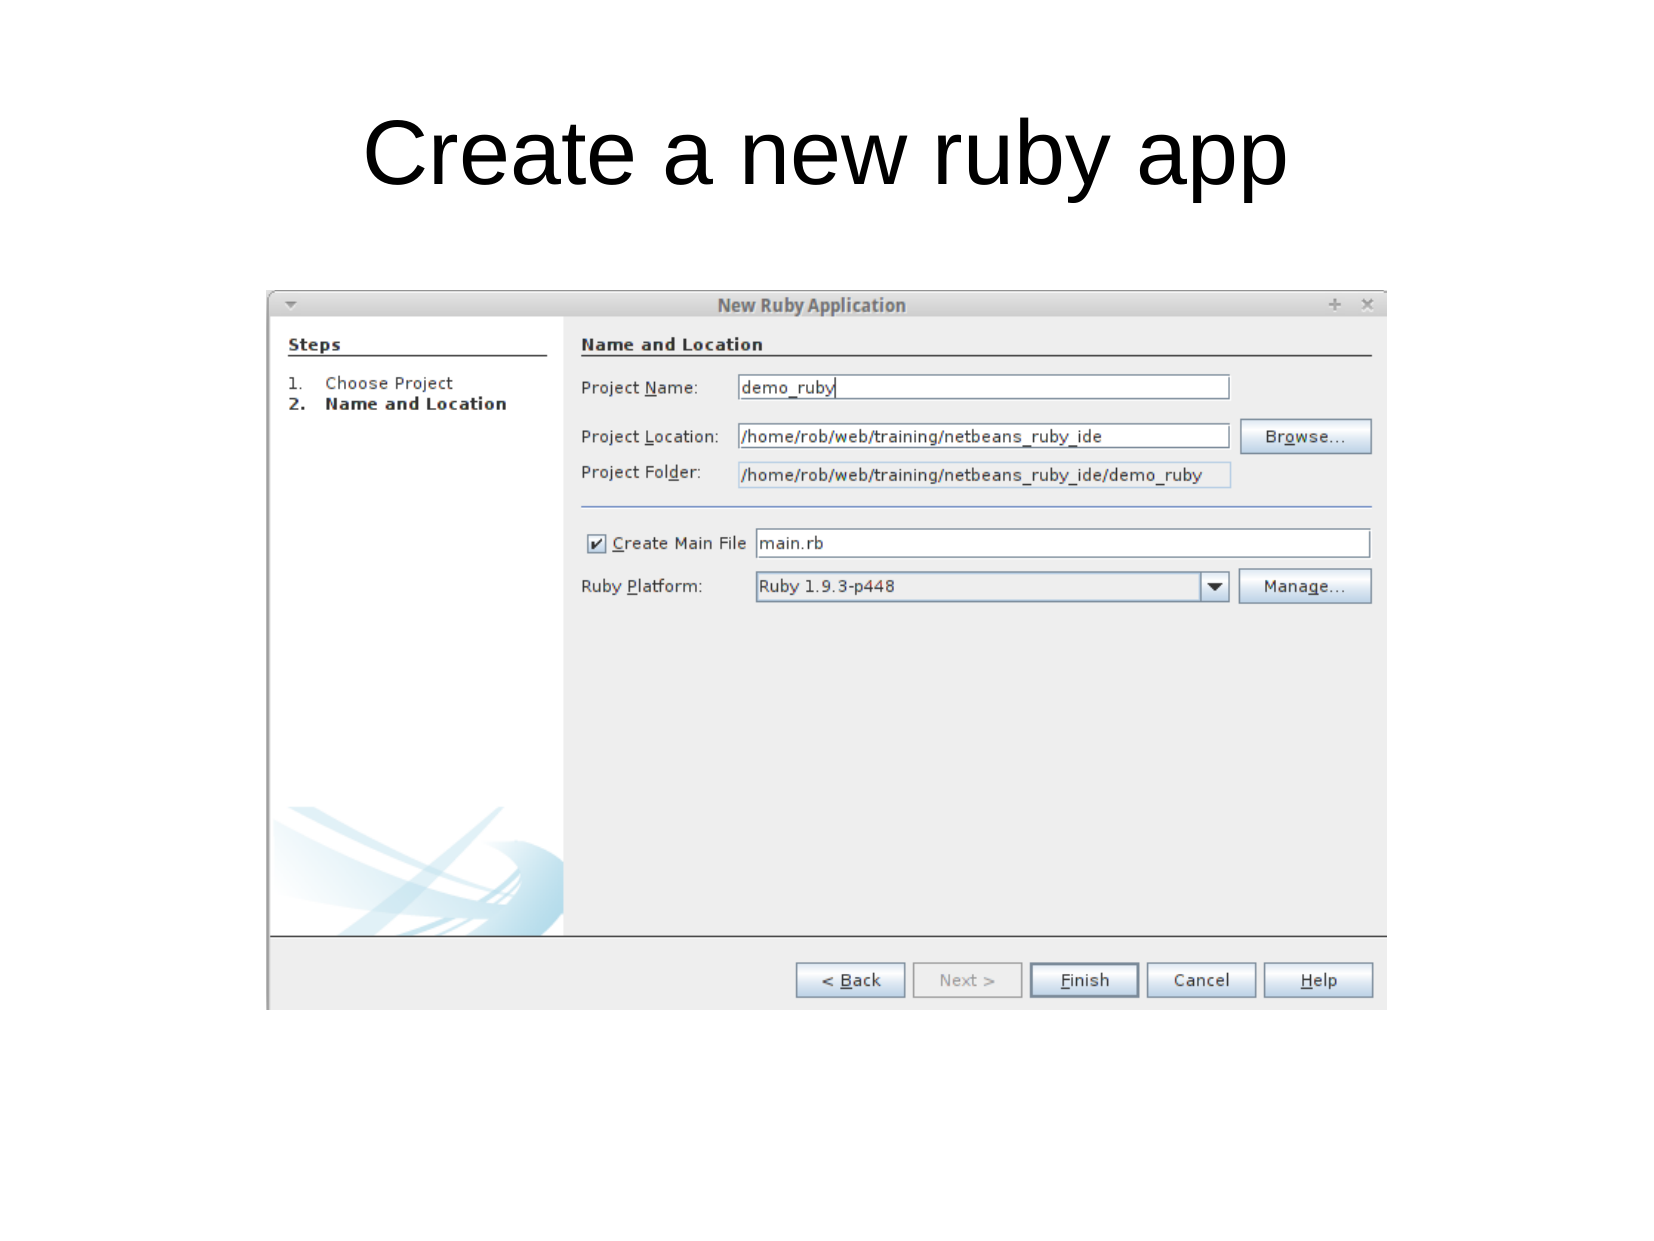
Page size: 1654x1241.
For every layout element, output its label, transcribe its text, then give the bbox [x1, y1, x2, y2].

picture [266, 290, 1387, 1010]
title Create a new ruby app [82, 49, 1571, 257]
